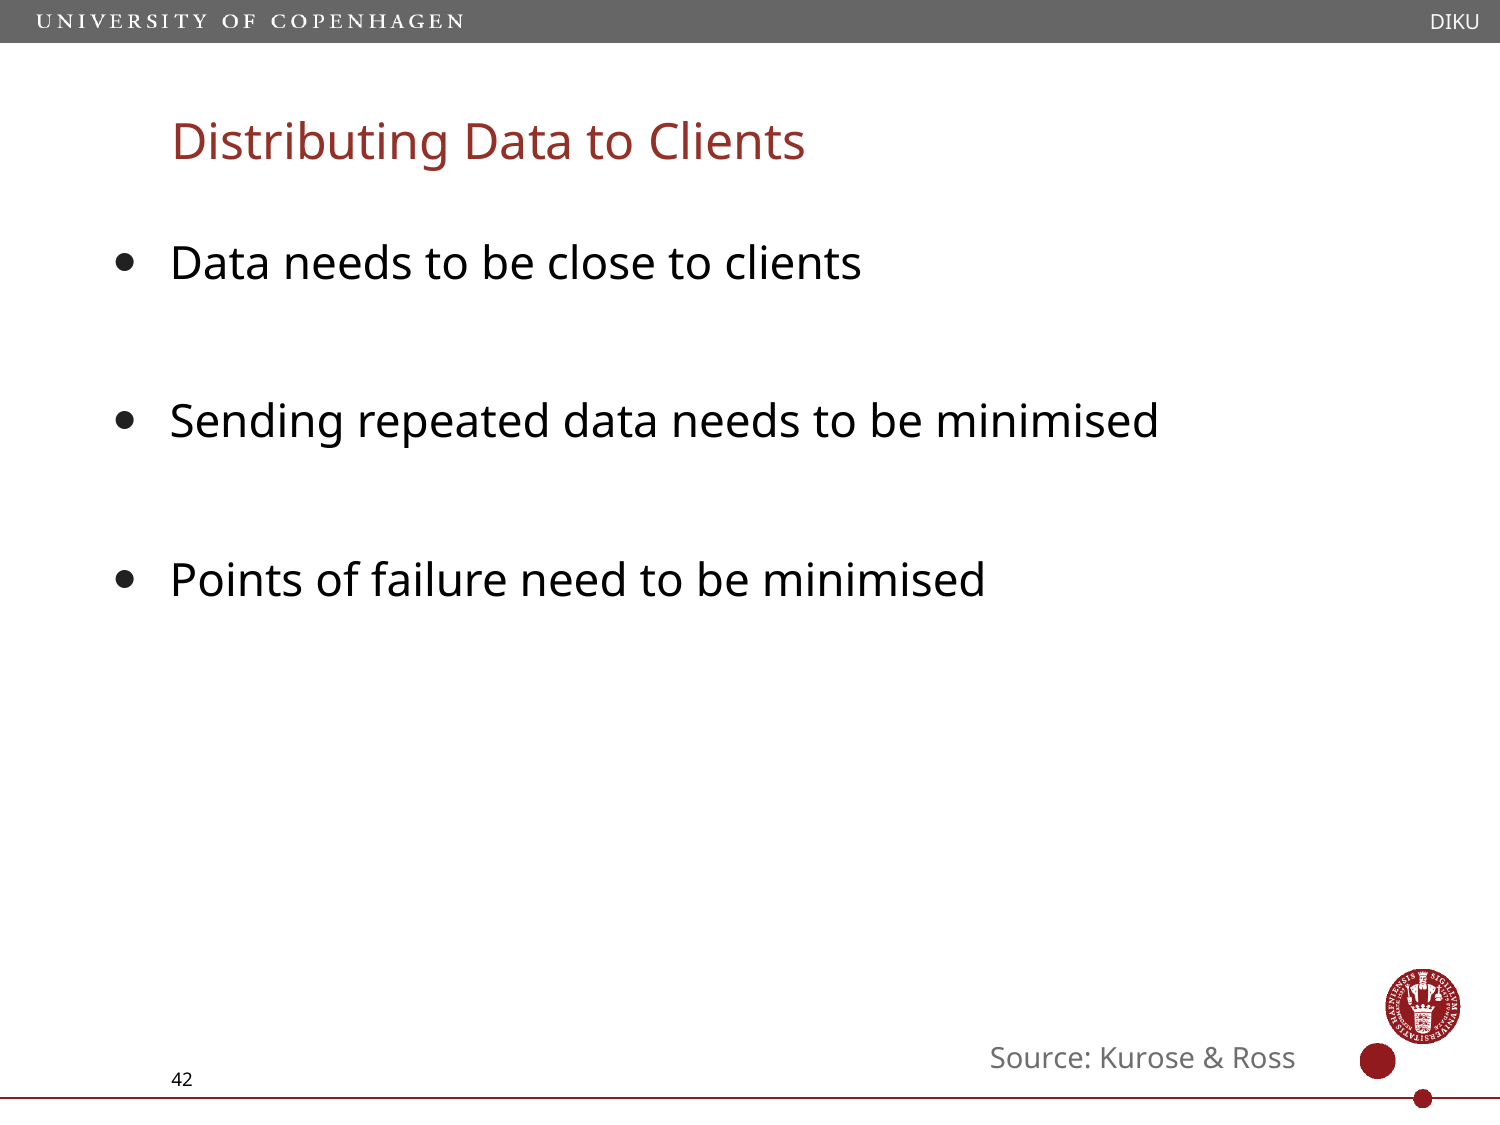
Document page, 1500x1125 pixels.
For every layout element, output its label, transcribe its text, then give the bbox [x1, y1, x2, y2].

picture [0, 910, 1500, 1122]
list Data needs to be close to clients Sending repeated data needs to be minimised Points of failure need to be minimised [98, 226, 1411, 886]
text_box DIKU [469, 0, 1495, 43]
text_box Source: Kurose & Ross [974, 1031, 1376, 1083]
text_box <number> [171, 1067, 522, 1092]
title Distributing Data to Clients [171, 75, 1329, 171]
